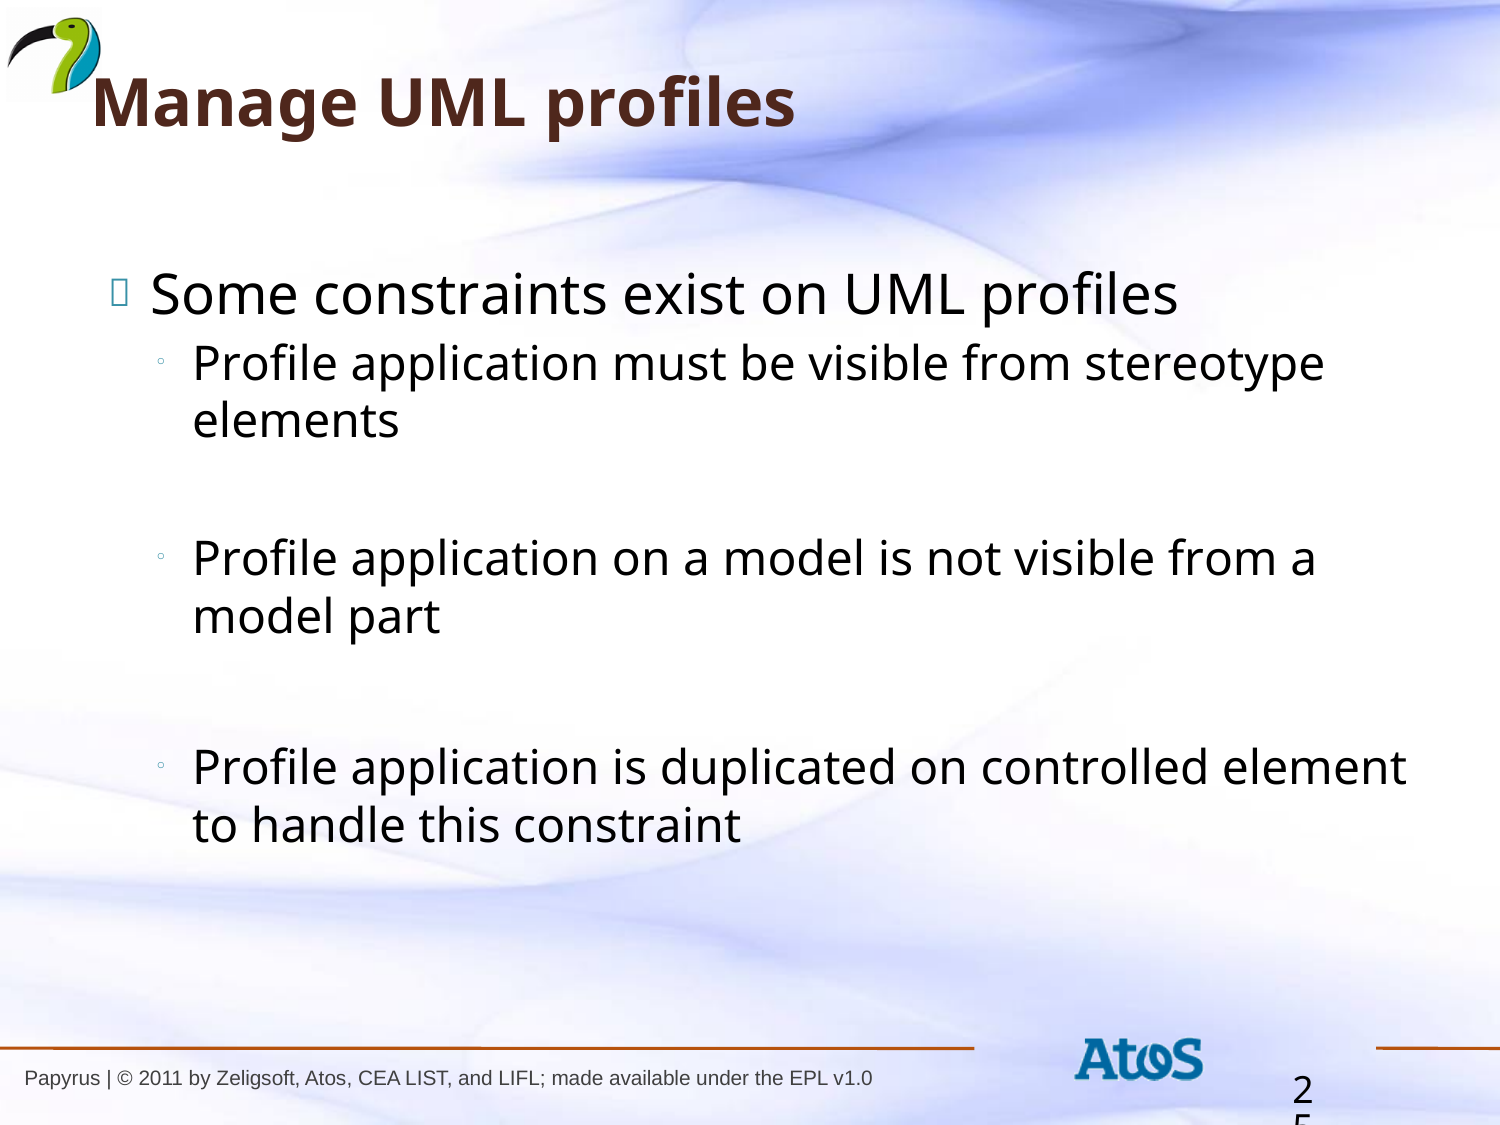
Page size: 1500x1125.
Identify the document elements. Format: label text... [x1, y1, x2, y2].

slide_number <numéro> [1277, 1051, 1338, 1112]
picture [0, 0, 1500, 1125]
title Manage UML profiles [75, 45, 1425, 233]
list Some constraints exist on UML profiles Profile application must be visible from stereotype elements Profile application on a model is not visible from a model part Profile application is duplicated on controlled element to handle this constraint [75, 243, 1425, 986]
